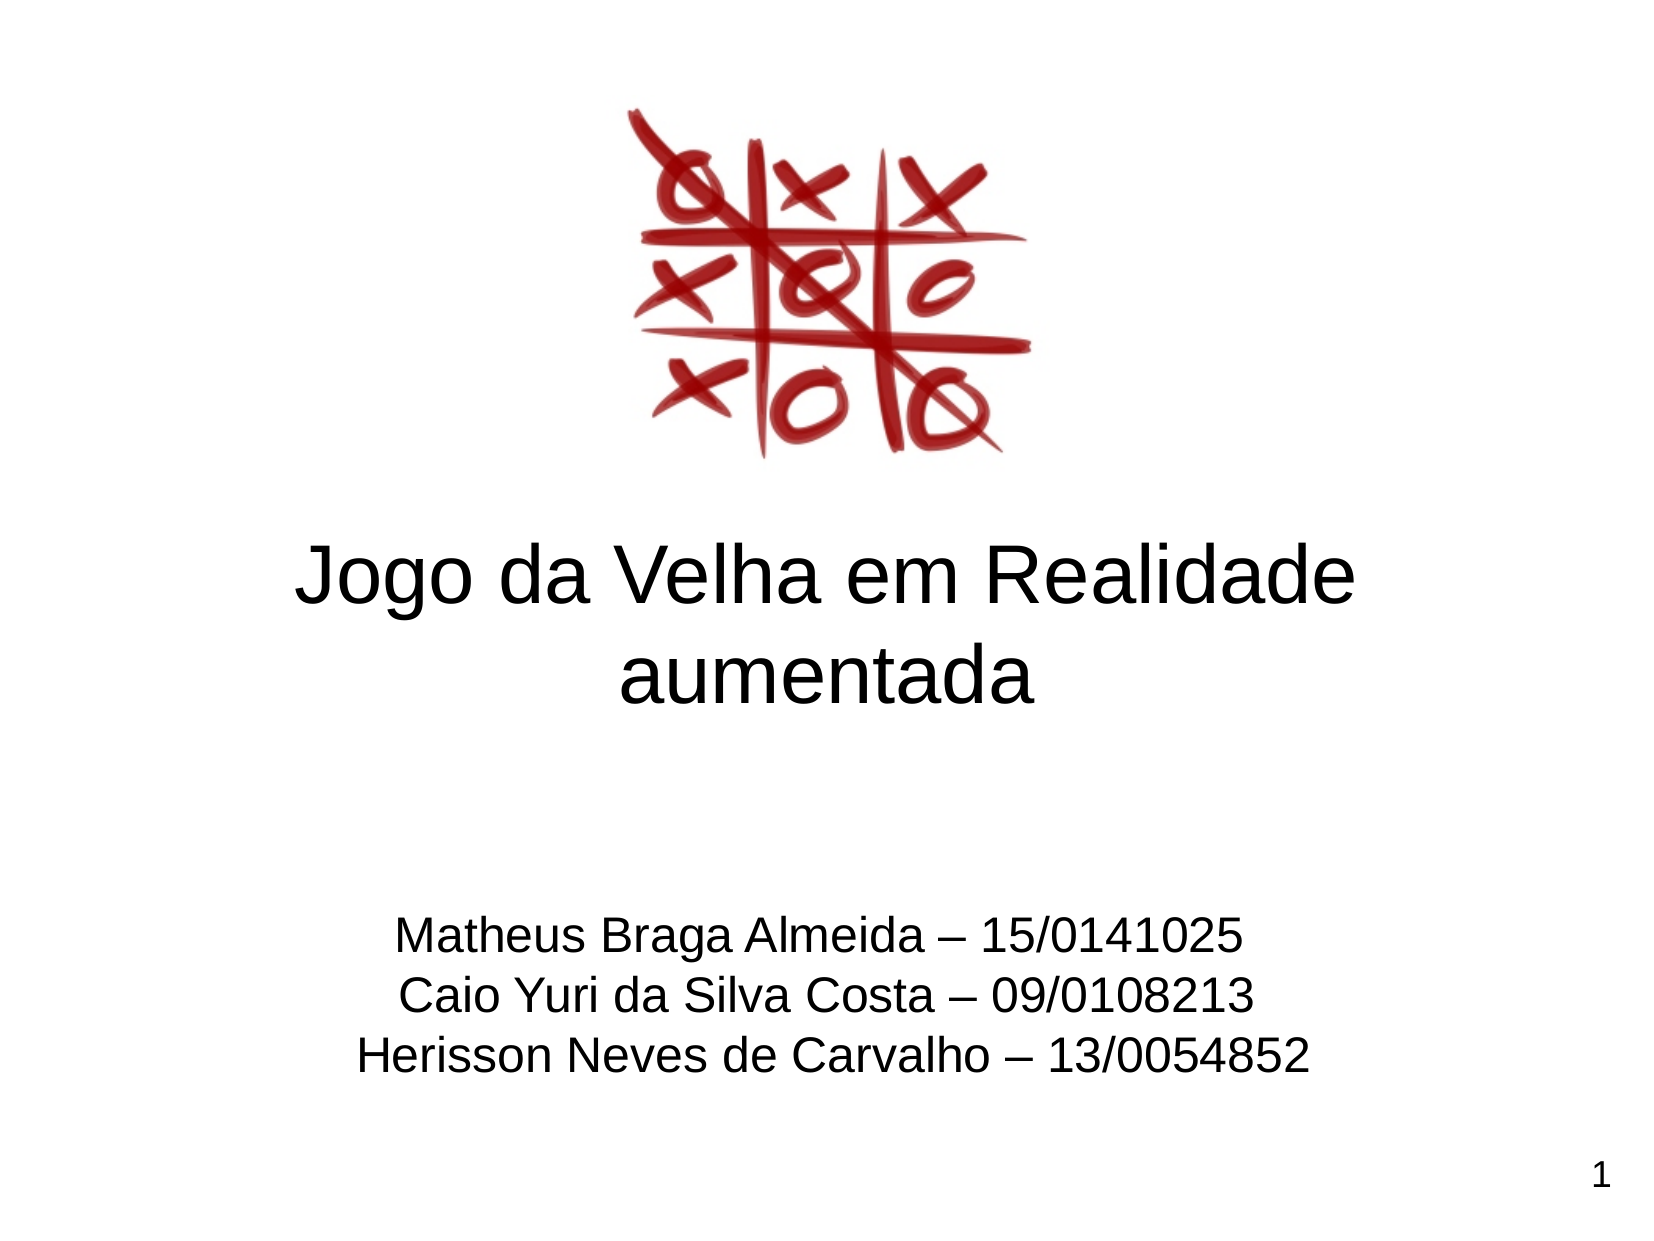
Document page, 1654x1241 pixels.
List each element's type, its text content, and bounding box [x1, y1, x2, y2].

picture [604, 95, 1050, 473]
text_box <número> [968, 1146, 1627, 1217]
text_box Jogo da Velha em Realidade aumentada [82, 516, 1571, 724]
text_box Matheus Braga Almeida – 15/0141025 Caio Yuri da Silva Costa – 09/0108213 Herisson Neves de Carvalho – 13/0054852 [163, 811, 1490, 1173]
